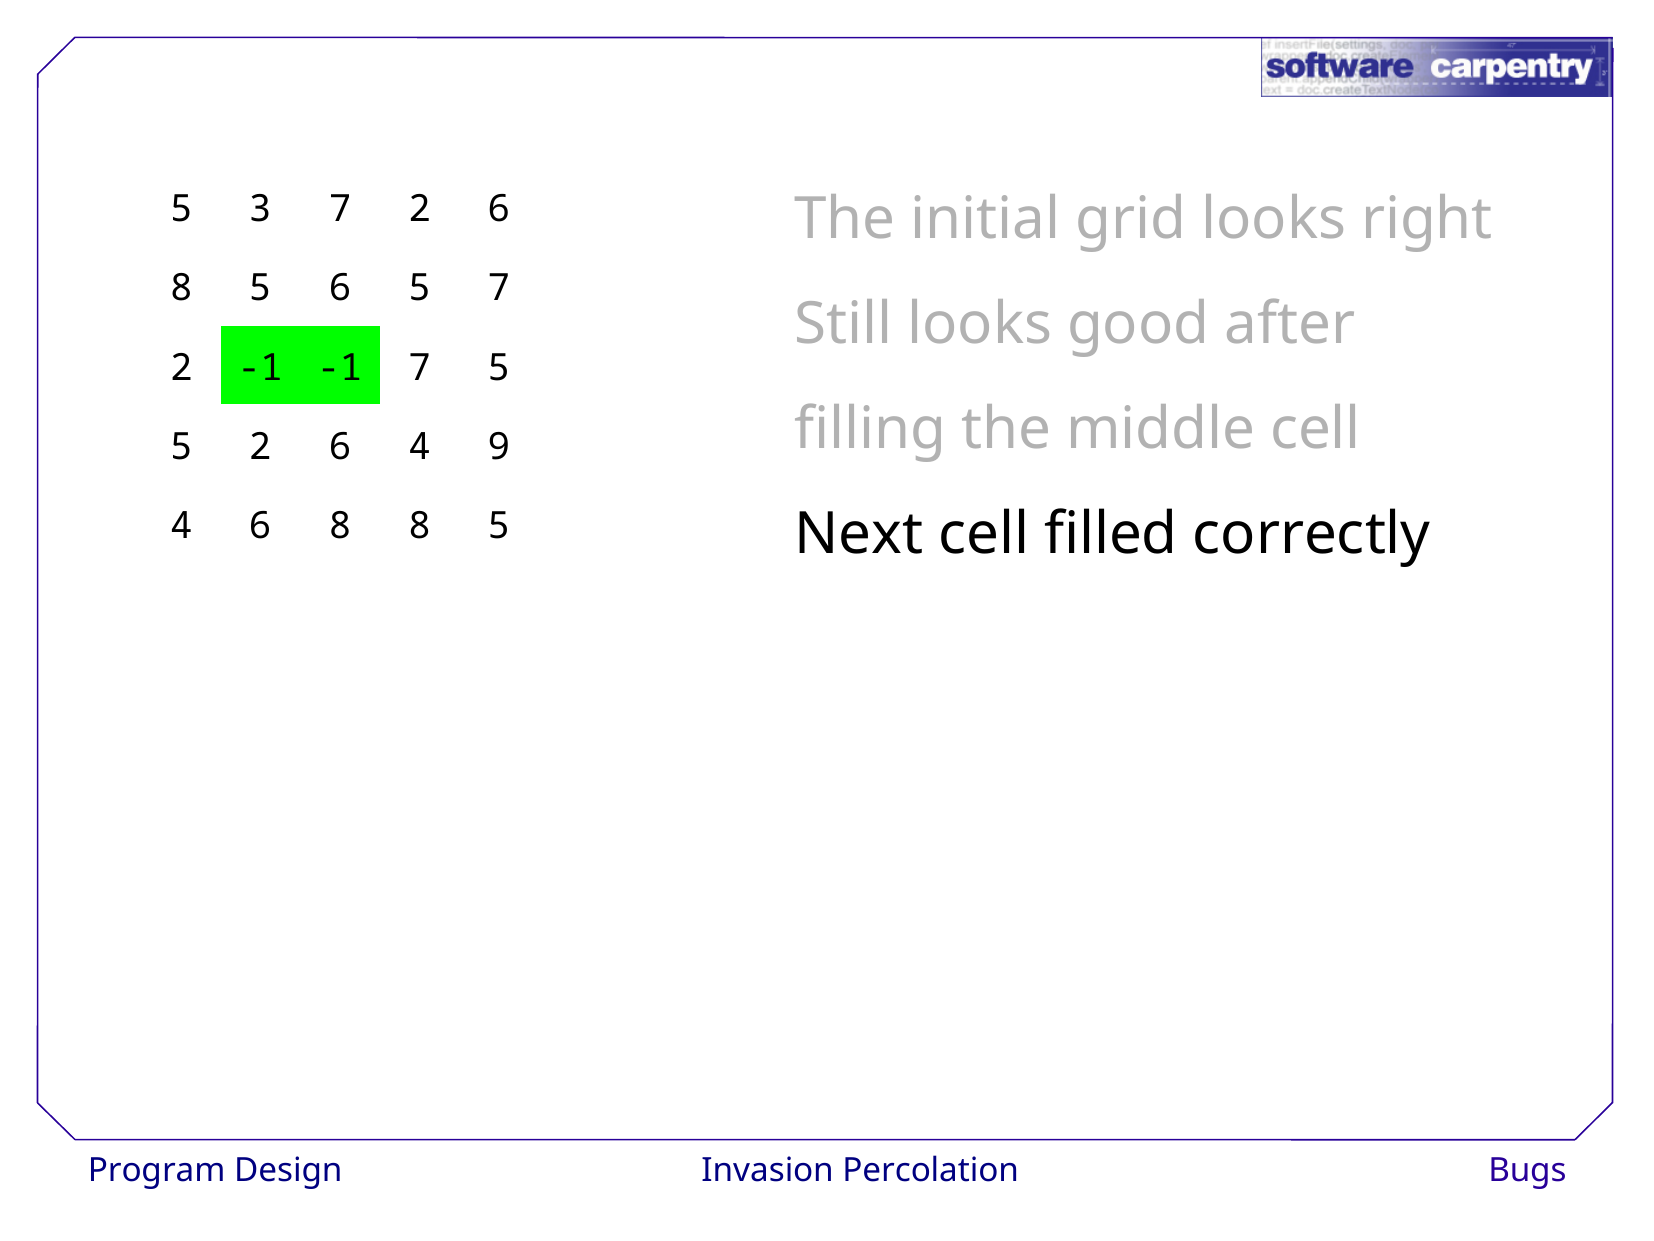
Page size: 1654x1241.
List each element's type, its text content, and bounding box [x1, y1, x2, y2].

table_cell 5 [459, 483, 538, 562]
table_cell 8 [300, 483, 380, 562]
table_cell 5 [221, 245, 300, 326]
table_cell 9 [459, 404, 538, 483]
table_cell 6 [221, 483, 300, 562]
table_header 3 [221, 166, 300, 245]
table_cell -1 [300, 326, 380, 404]
table_cell 7 [380, 326, 459, 404]
picture [1261, 39, 1613, 97]
table_header 2 [380, 166, 459, 245]
text_box The initial grid looks right Still looks good after filling the middle cell Next cell filled correctly [779, 137, 1509, 574]
table_cell 4 [380, 404, 459, 483]
table_header 7 [300, 166, 380, 245]
table_cell 6 [300, 245, 380, 326]
table_cell 2 [142, 326, 221, 404]
table_cell 8 [380, 483, 459, 562]
table_cell 5 [380, 245, 459, 326]
table_cell 5 [142, 404, 221, 483]
table_cell 8 [142, 245, 221, 326]
table_cell -1 [221, 326, 300, 404]
table_cell 4 [142, 483, 221, 562]
table_cell 5 [459, 326, 538, 404]
table_header 5 [142, 166, 221, 245]
table_cell 7 [459, 245, 538, 326]
table_header 6 [459, 166, 538, 245]
table_cell 2 [221, 404, 300, 483]
table_cell 6 [300, 404, 380, 483]
